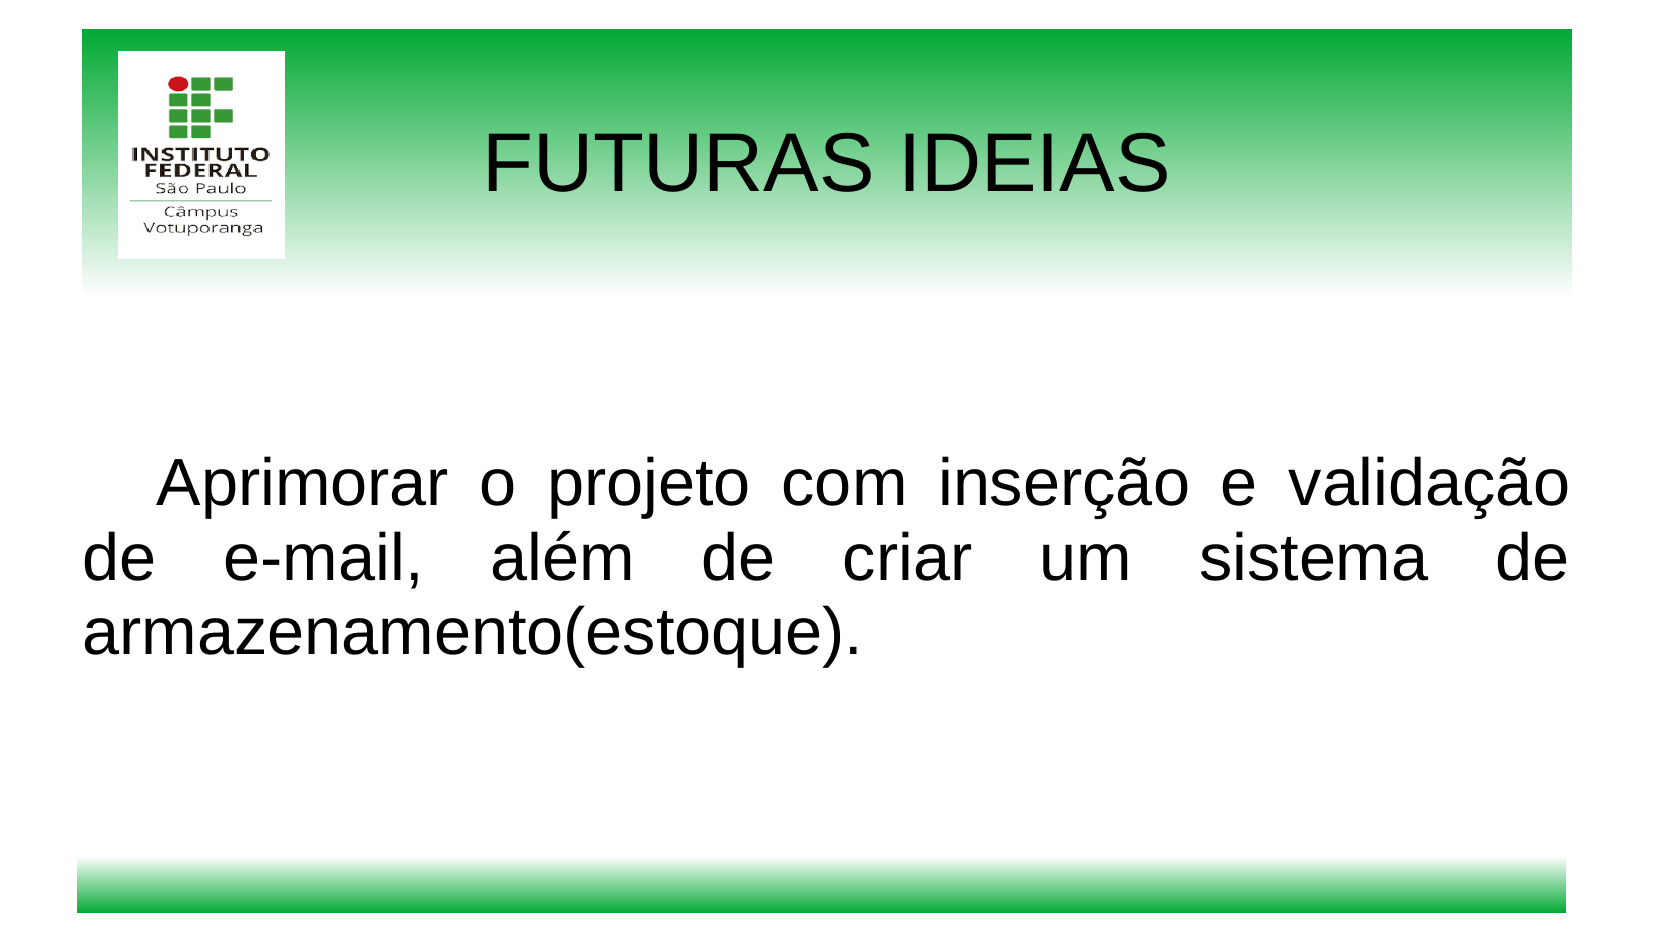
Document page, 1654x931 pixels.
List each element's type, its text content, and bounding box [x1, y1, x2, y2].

title [77, 856, 1566, 913]
picture [118, 51, 285, 259]
title FUTURAS IDEIAS [82, 29, 1571, 296]
text_box Aprimorar o projeto com inserção e validação de e-mail, além de criar um sistema de armazenamento(estoque). [82, 354, 1571, 835]
